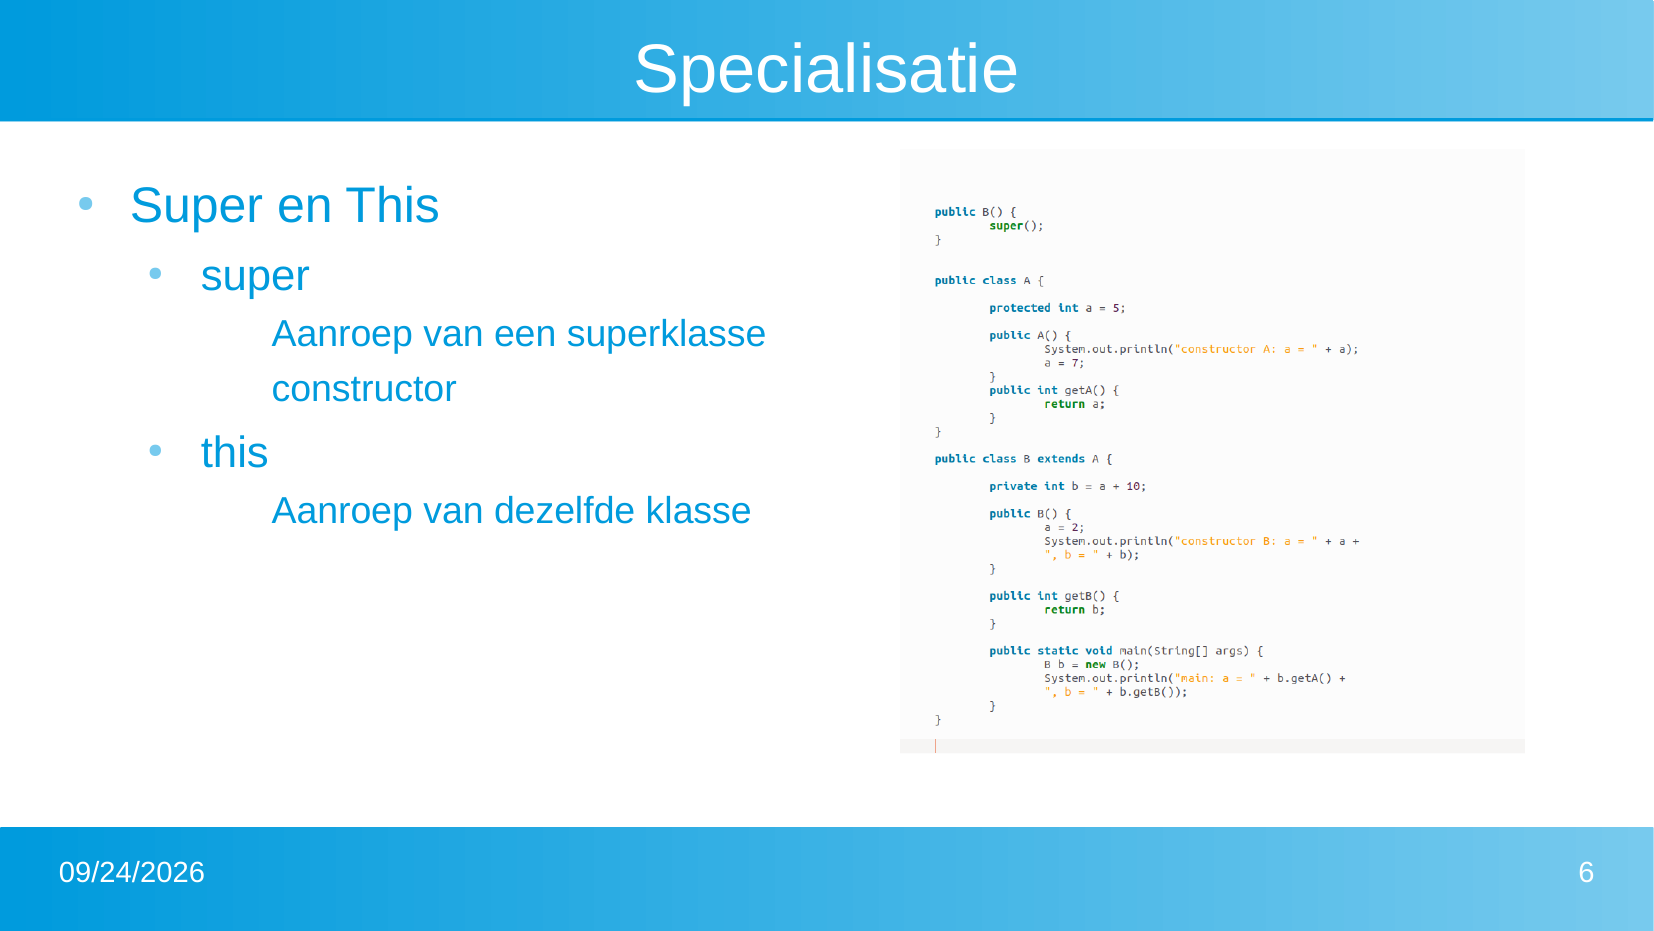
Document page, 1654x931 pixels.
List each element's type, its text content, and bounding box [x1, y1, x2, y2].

title Specialisatie [59, 29, 1595, 108]
list Super en This super Aanroep van een superklasse constructor this Aanroep van dezelfde klasse [59, 177, 1595, 768]
picture [900, 149, 1525, 754]
